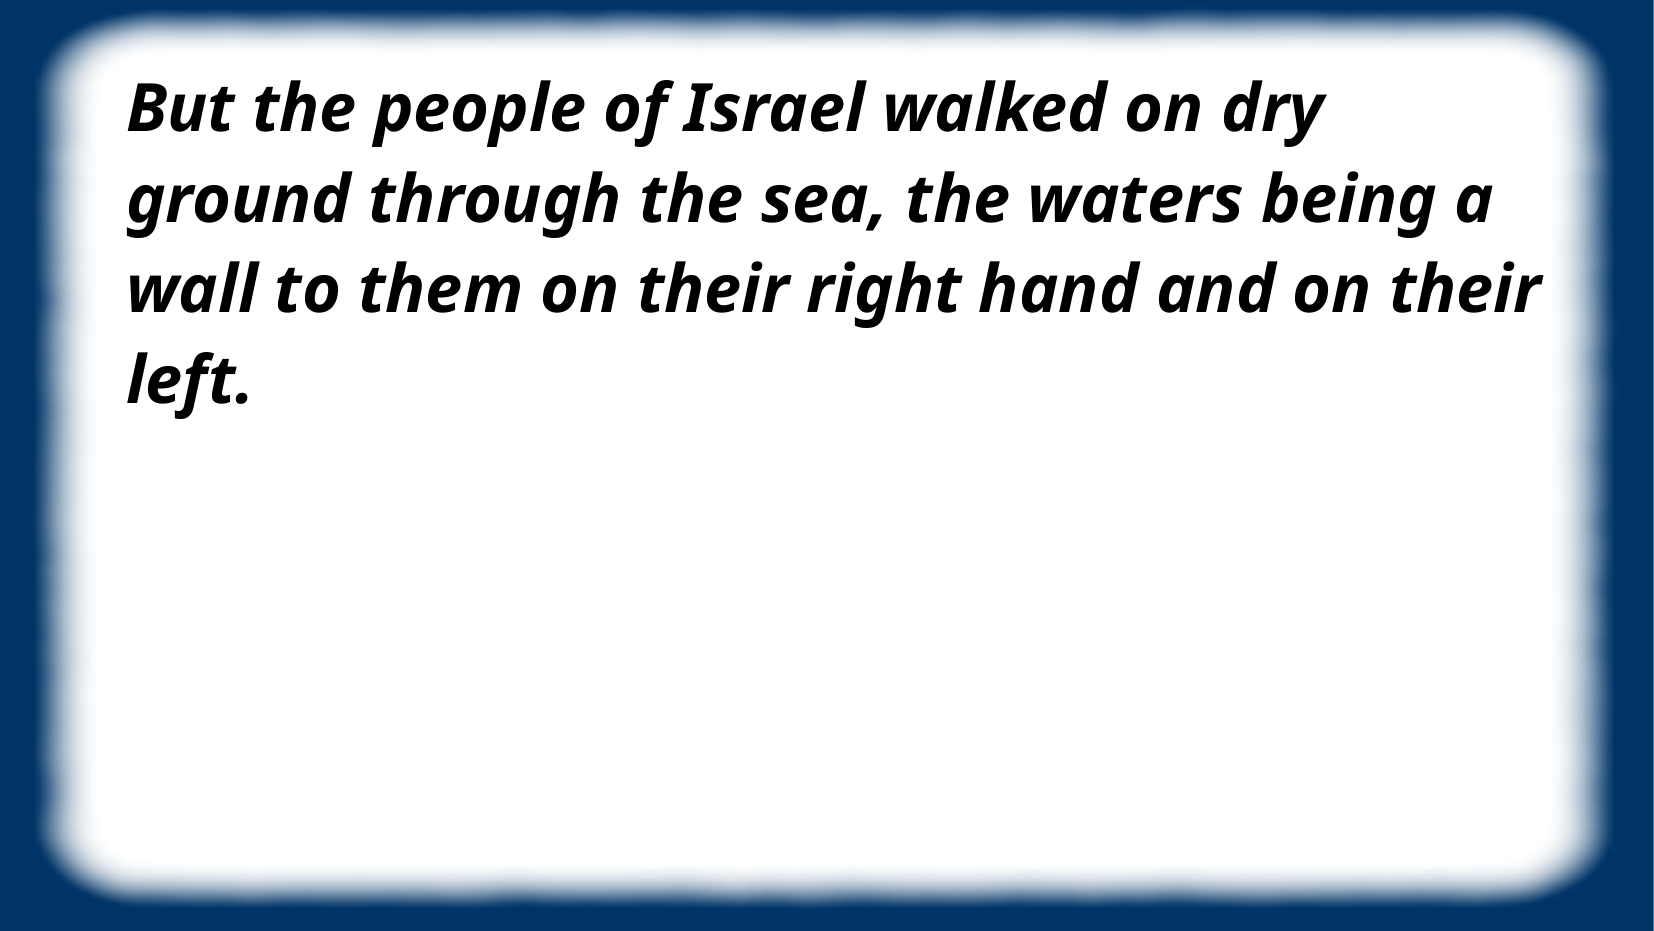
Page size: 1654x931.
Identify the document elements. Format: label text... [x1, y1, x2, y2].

text_box But the people of Israel walked on dry ground through the sea, the waters being a wall to them on their right hand and on their left. [111, 52, 1561, 376]
picture [0, 0, 1654, 931]
